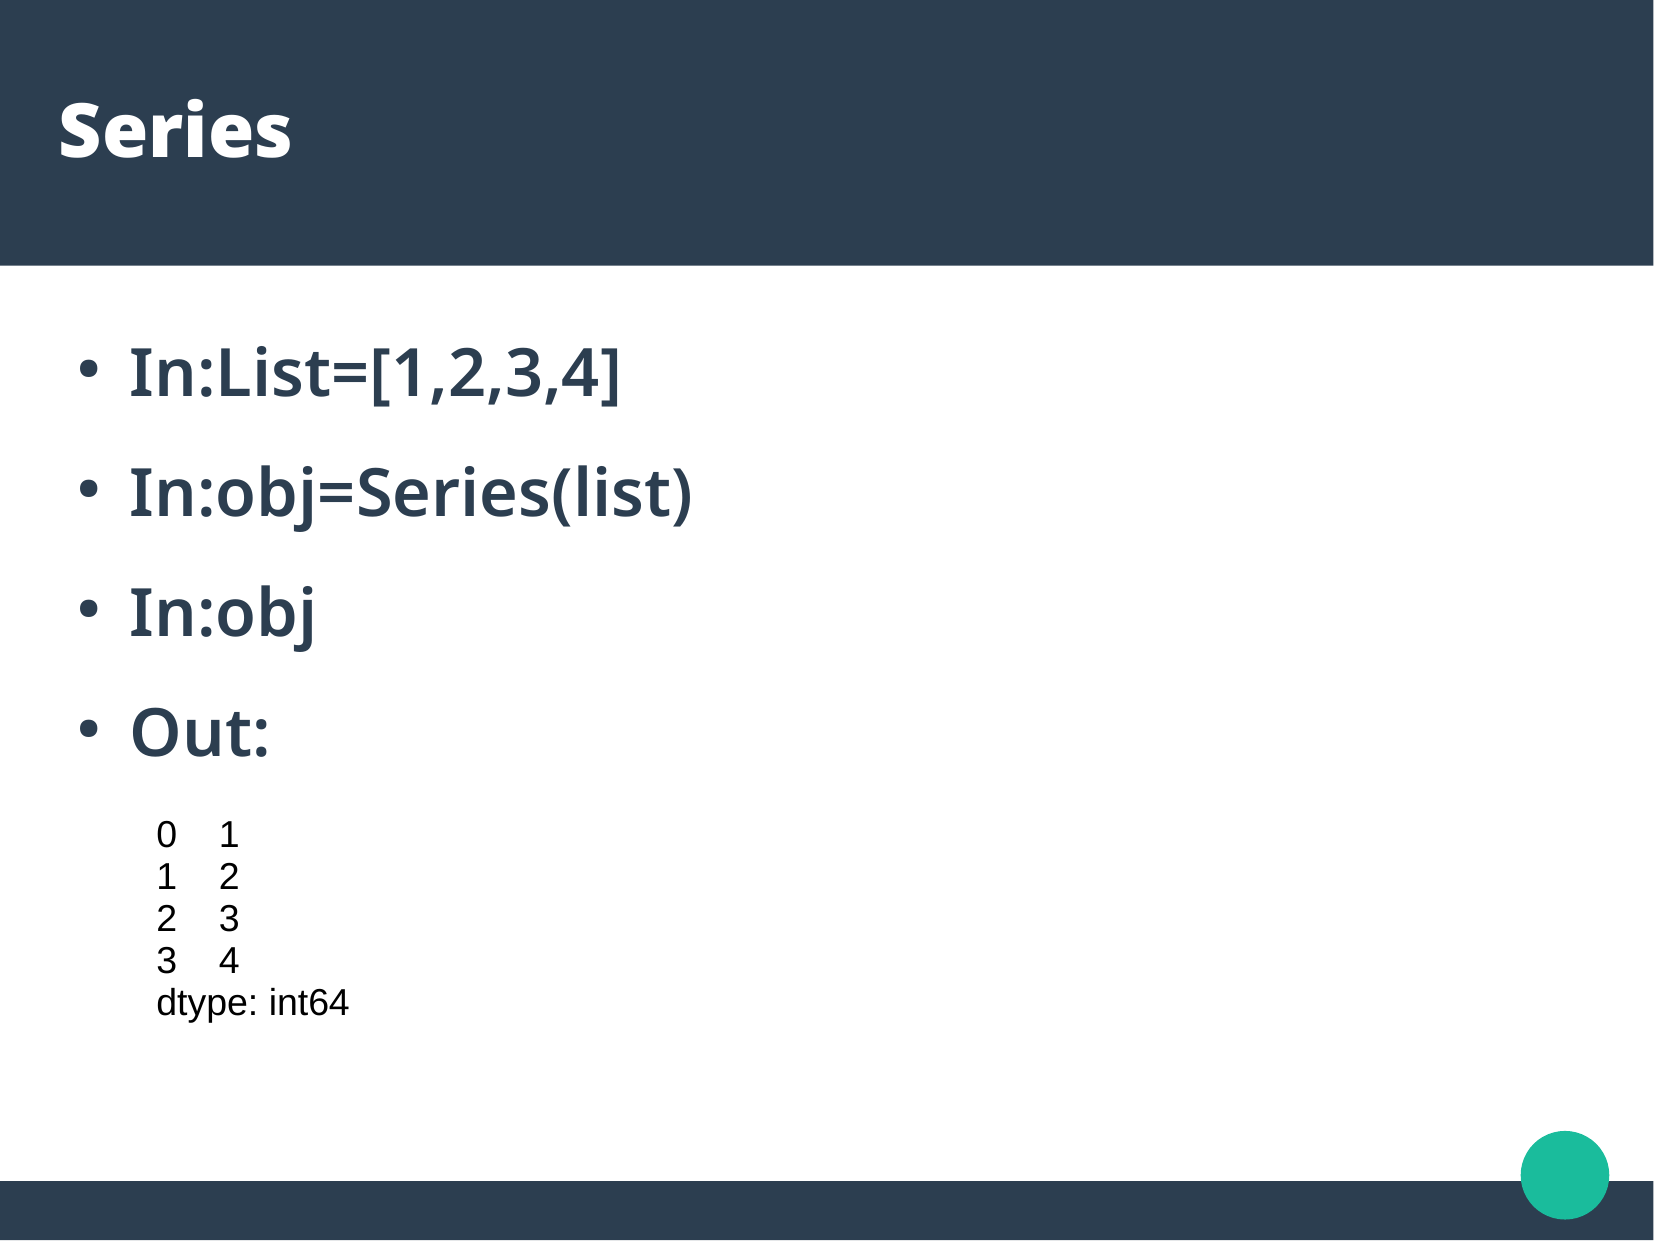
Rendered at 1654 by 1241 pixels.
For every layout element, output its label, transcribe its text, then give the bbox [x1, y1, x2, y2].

list In:List=[1,2,3,4] In:obj=Series(list) In:obj Out: [59, 324, 1595, 1152]
title Series [59, 49, 1595, 207]
text_box 0 1 1 2 2 3 3 4 dtype: int64 [141, 806, 993, 1087]
